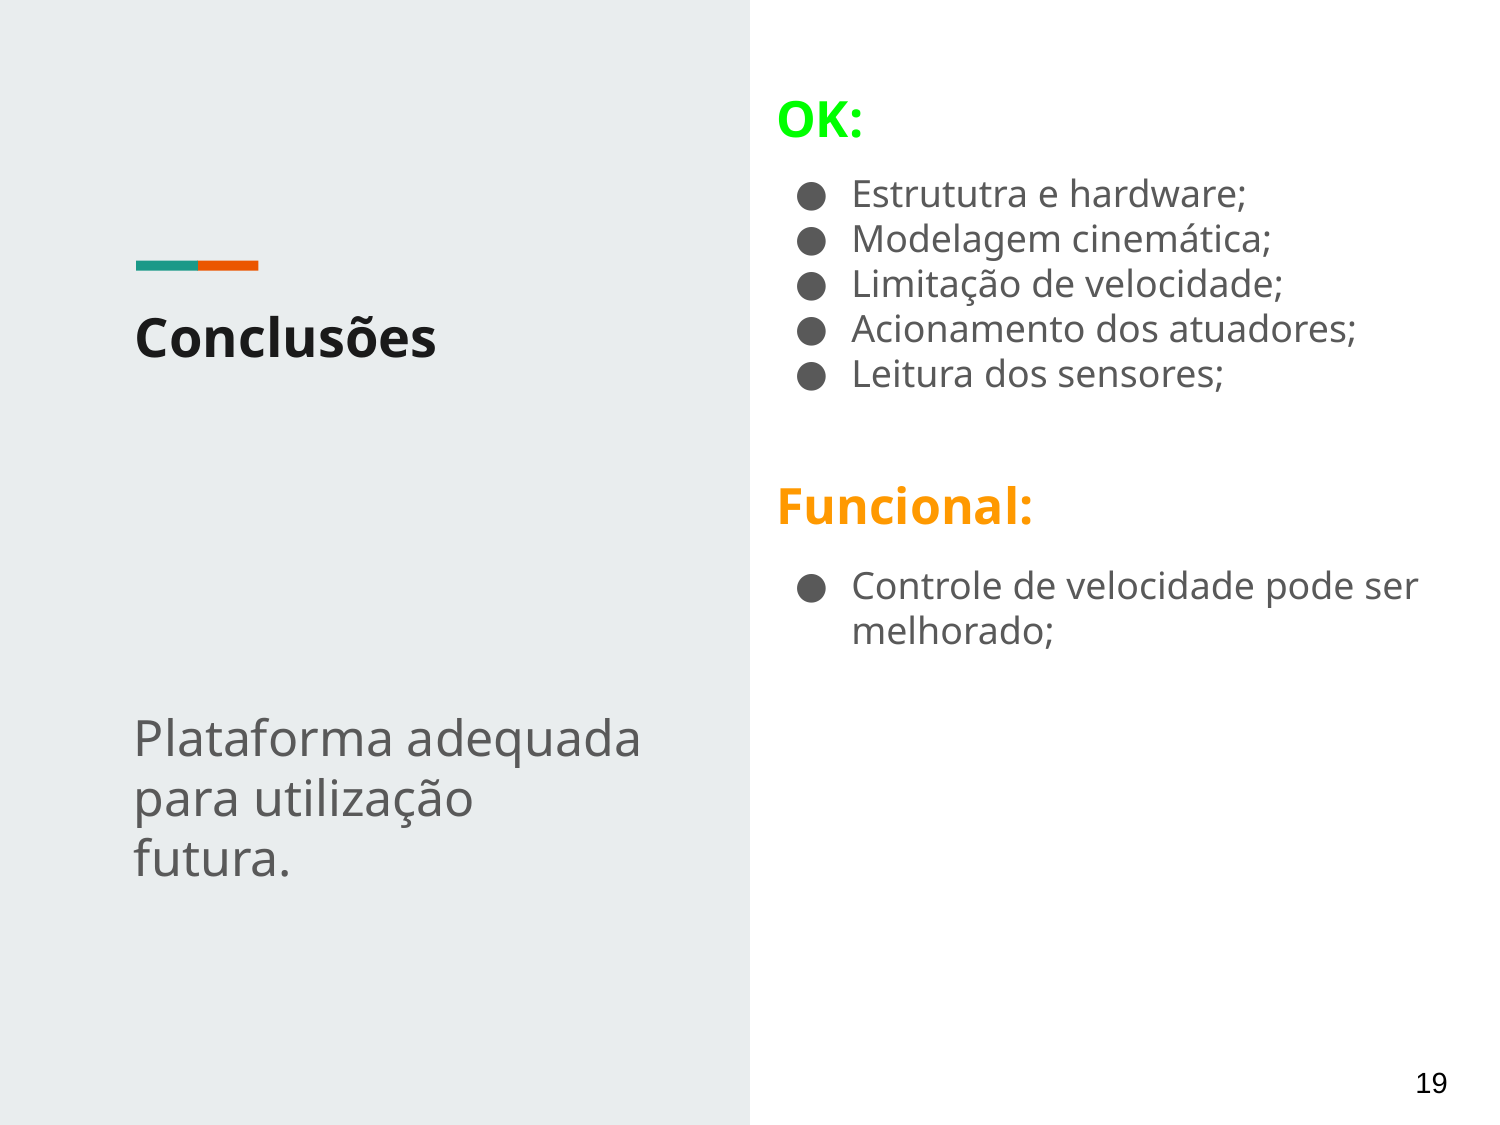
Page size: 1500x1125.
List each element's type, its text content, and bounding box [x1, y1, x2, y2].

slide_number 19 [1400, 1038, 1491, 1125]
subtitle Funcional: [761, 459, 1208, 564]
title Conclusões [119, 288, 662, 658]
subtitle Plataforma adequada para utilização futura. [118, 691, 661, 858]
list Estrututra e hardware; Modelagem cinemática; Limitação de velocidade; Acionamento dos atuadores; Leitura dos sensores; [761, 154, 1477, 434]
subtitle OK: [761, 72, 909, 177]
list Controle de velocidade pode ser melhorado; [761, 546, 1477, 677]
